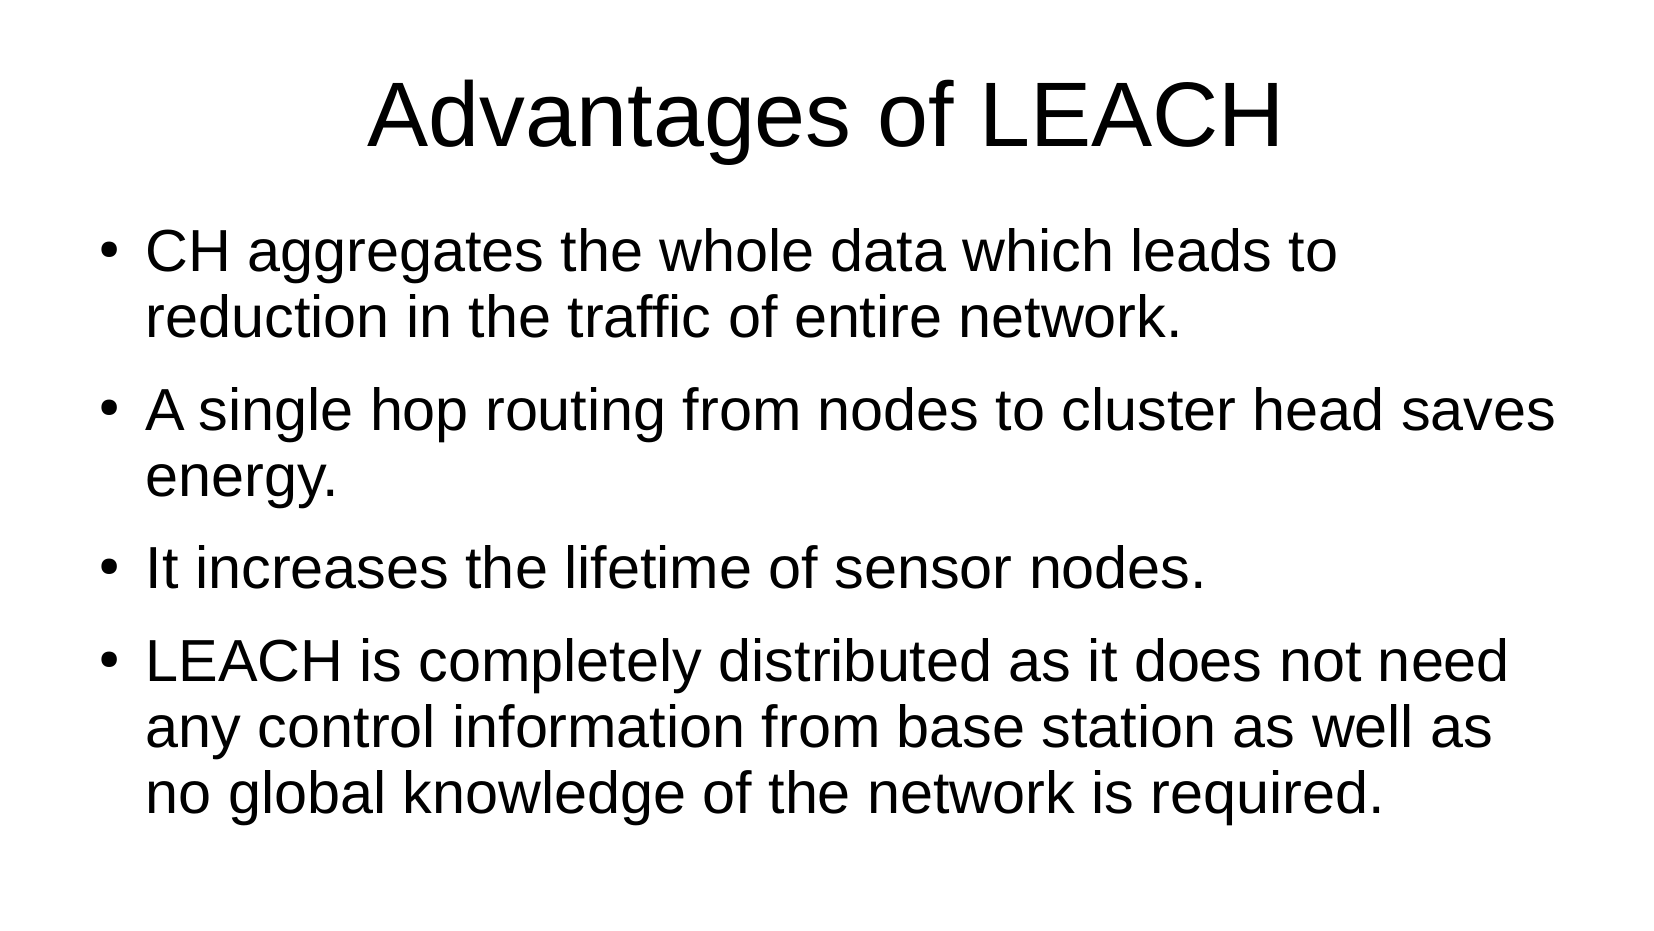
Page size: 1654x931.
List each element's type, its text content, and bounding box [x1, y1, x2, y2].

title Advantages of LEACH [82, 37, 1571, 193]
list CH aggregates the whole data which leads to reduction in the traffic of entire network. A single hop routing from nodes to cluster head saves energy. It increases the lifetime of sensor nodes. LEACH is completely distributed as it does not need any control information from base station as well as no global knowledge of the network is required. [82, 217, 1571, 827]
